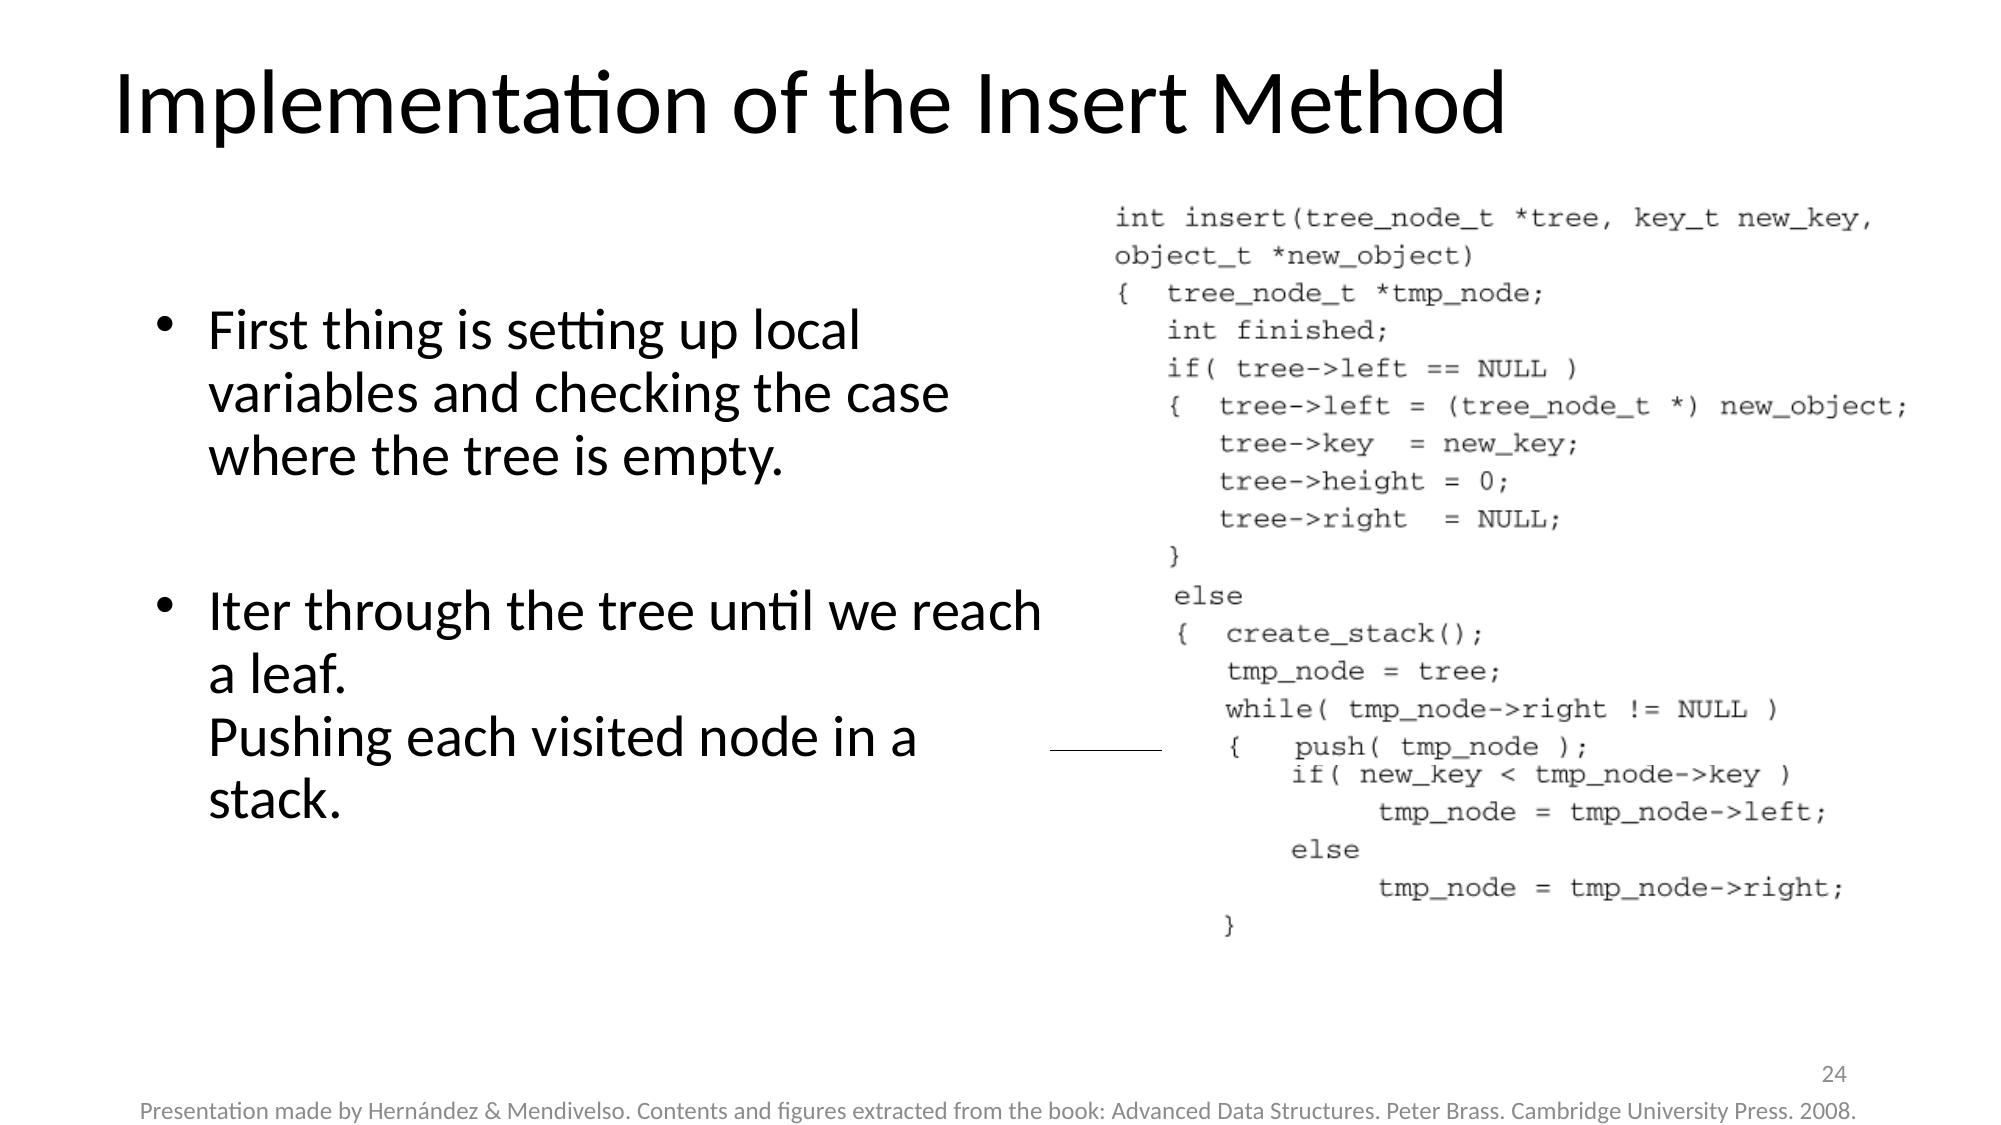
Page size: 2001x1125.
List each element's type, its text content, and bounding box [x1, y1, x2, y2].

text_box Presentation made by Hernández & Mendivelso. Contents and figures extracted from the book: Advanced Data Structures. Peter Brass. Cambridge University Press. 2008. [0, 1100, 2000, 1119]
list First thing is setting up local variables and checking the case where the tree is empty. Iter through the tree until we reach a leaf. Pushing each visited node in a stack. [137, 299, 1051, 1014]
title Implementation of the Insert Method [113, 2, 1839, 152]
picture [1111, 189, 1937, 948]
